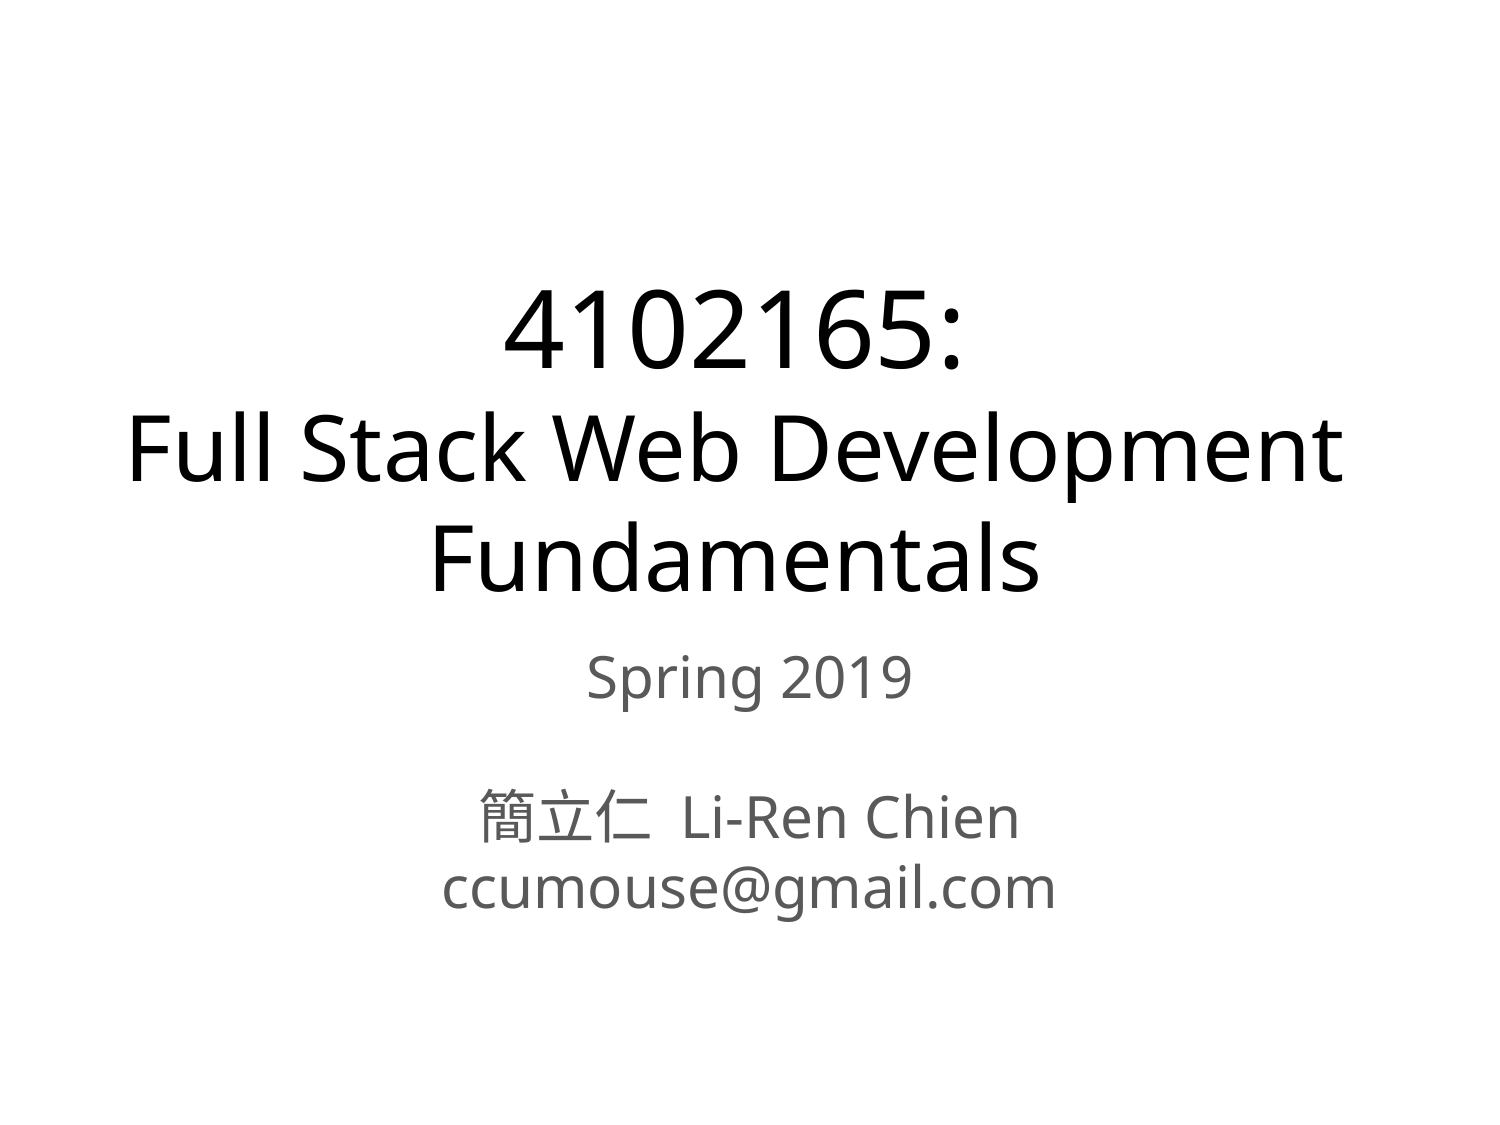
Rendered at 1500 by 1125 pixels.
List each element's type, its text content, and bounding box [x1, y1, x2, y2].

title 4102165: Full Stack Web Development Fundamentals [36, 176, 1434, 626]
subtitle Spring 2019 簡立仁 Li-Ren Chien ccumouse@gmail.com [51, 625, 1449, 949]
